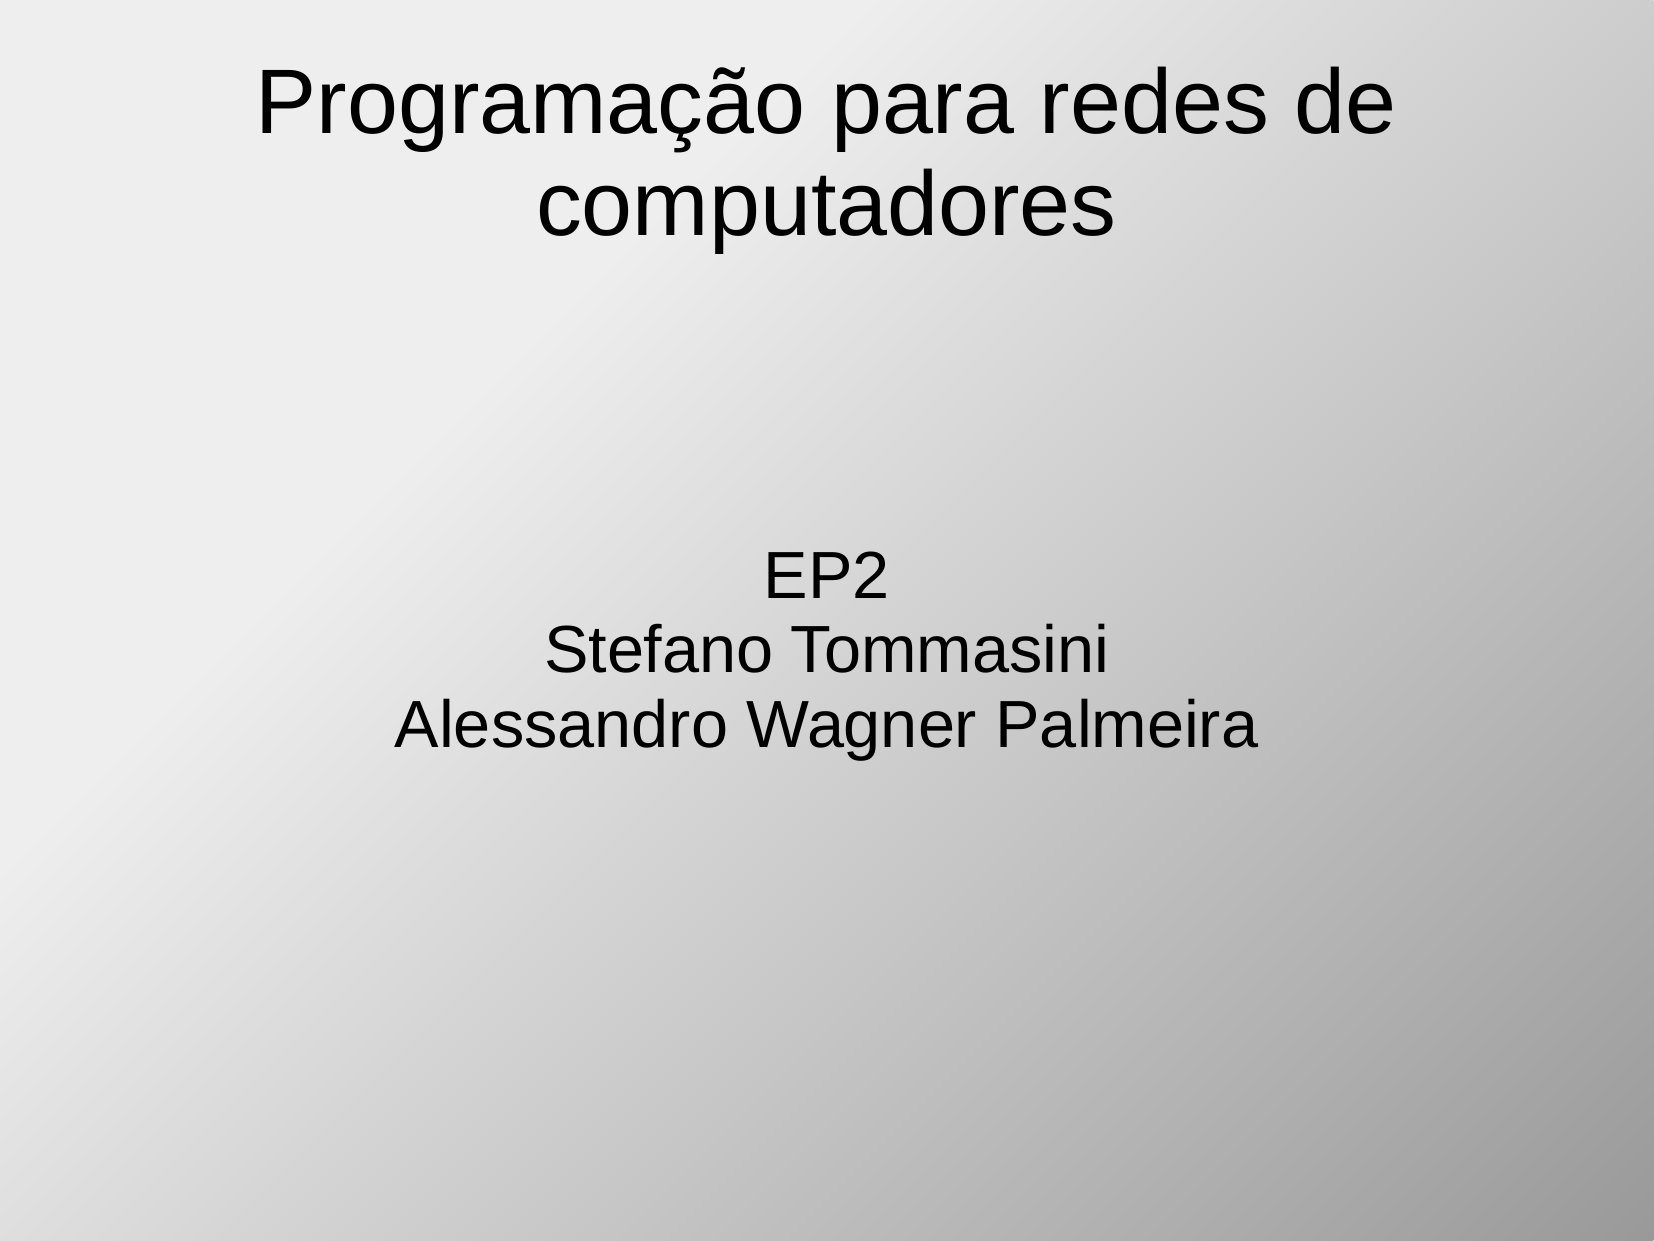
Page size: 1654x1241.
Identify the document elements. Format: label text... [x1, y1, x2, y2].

subtitle EP2 Stefano Tommasini Alessandro Wagner Palmeira [82, 290, 1571, 1010]
title Programação para redes de computadores [82, 49, 1571, 257]
